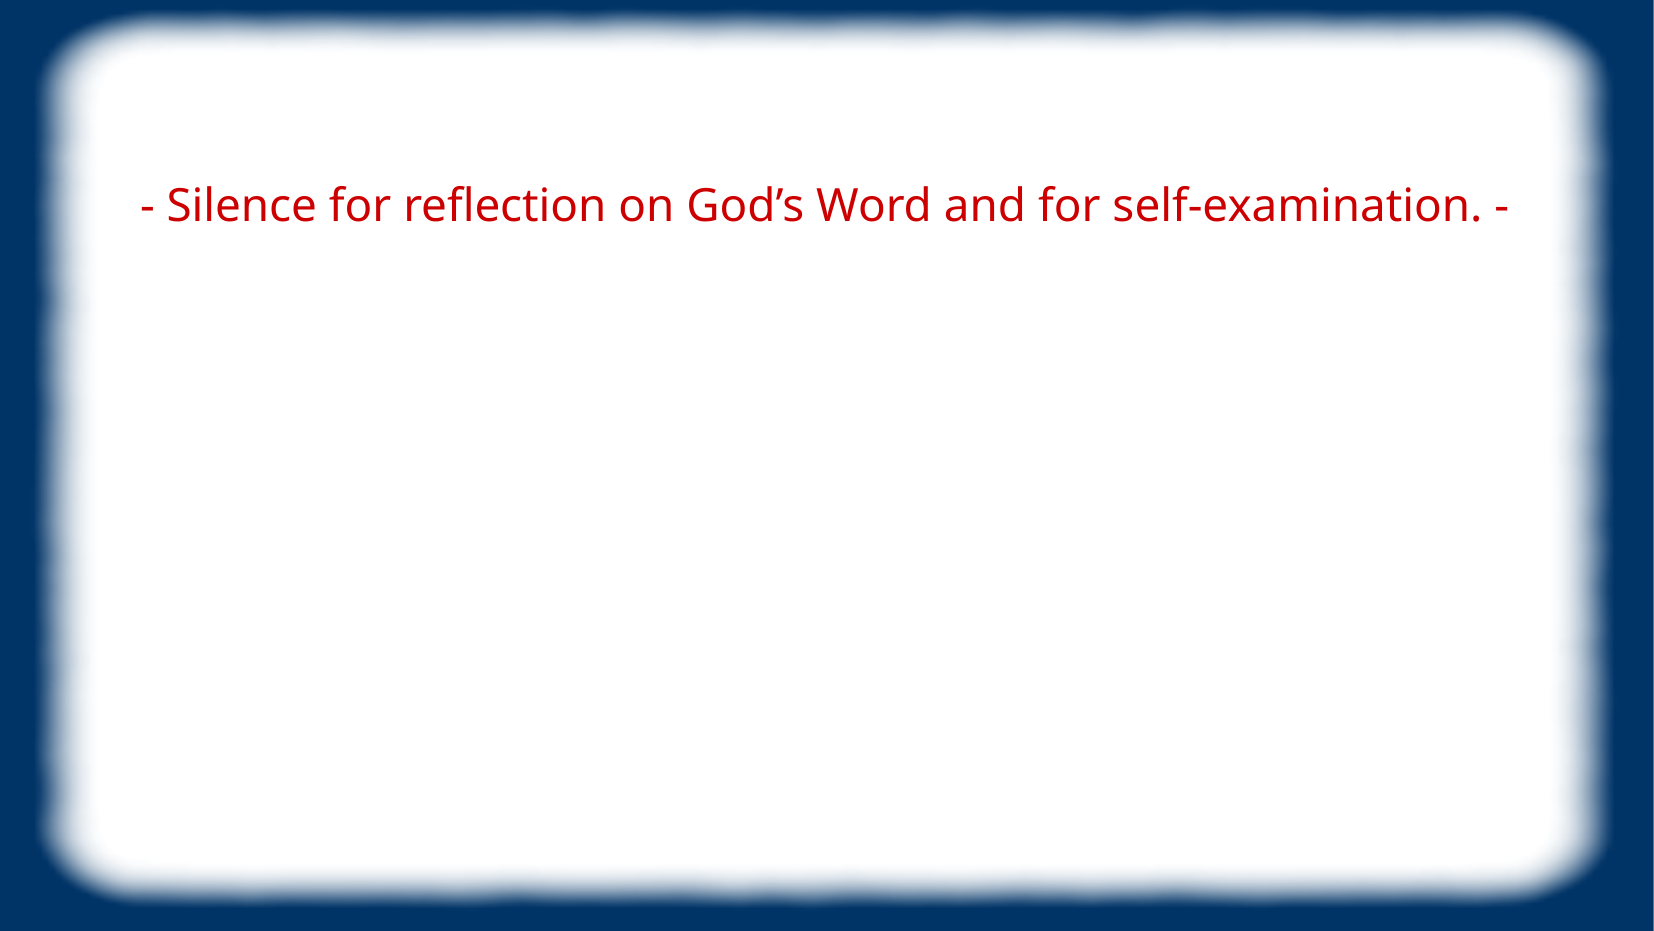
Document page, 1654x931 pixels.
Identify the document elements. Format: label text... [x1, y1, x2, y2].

picture [0, 0, 1654, 931]
text_box - Silence for reflection on God’s Word and for self-examination. - [90, 165, 1561, 301]
